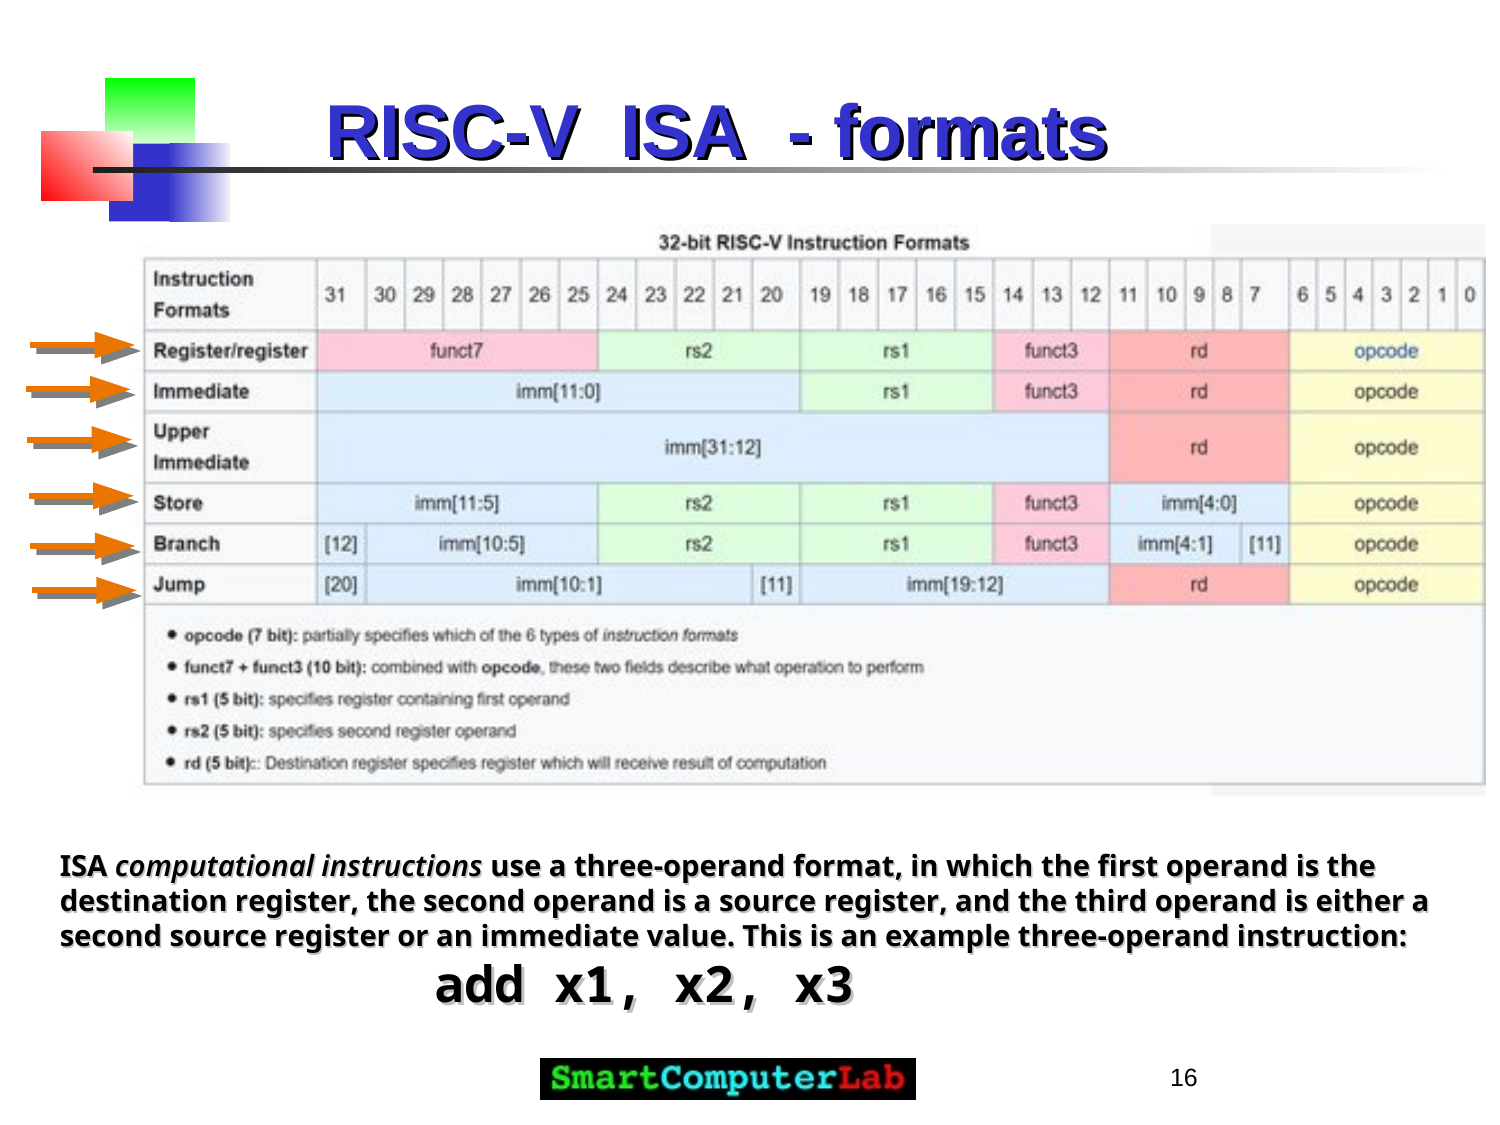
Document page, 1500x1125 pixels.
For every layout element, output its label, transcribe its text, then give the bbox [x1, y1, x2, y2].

text_box ISA computational instructions use a three-operand format, in which the first operand is the destination register, the second operand is a source register, and the third operand is either a second source register or an immediate value. This is an example three-operand instruction: add x1, x2, x3 [45, 840, 1471, 1055]
title RISC-V ISA - formats [159, 74, 1276, 180]
picture [540, 1058, 916, 1100]
picture [135, 224, 1486, 797]
